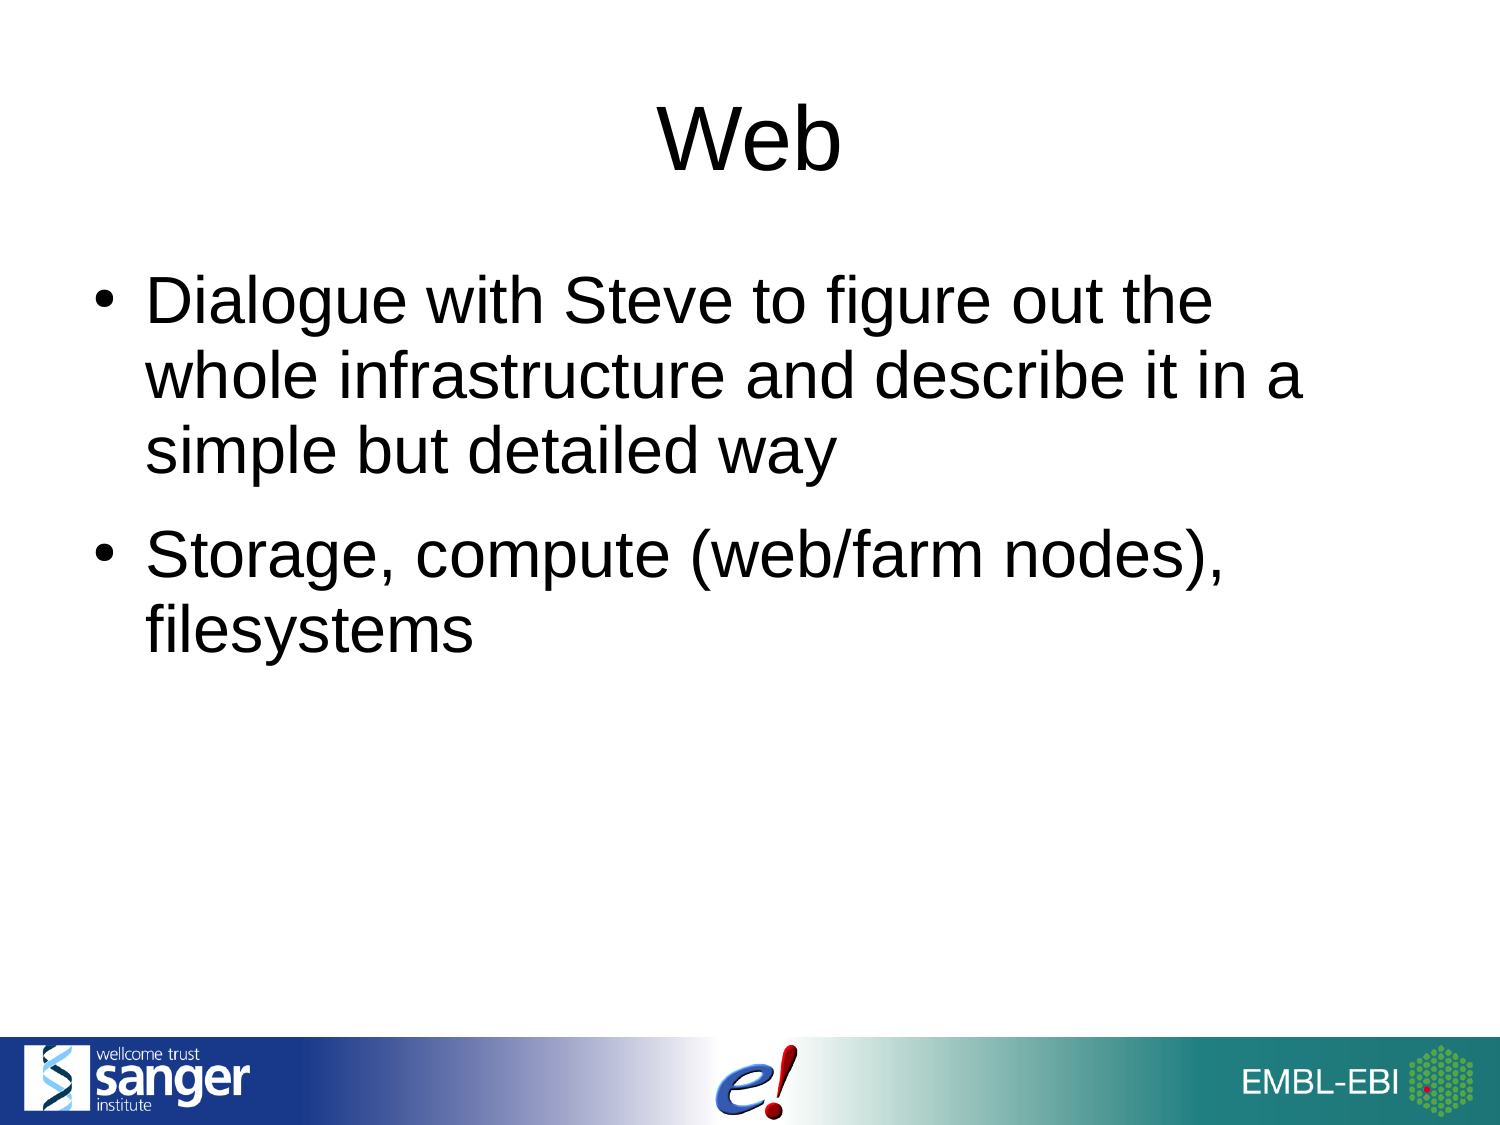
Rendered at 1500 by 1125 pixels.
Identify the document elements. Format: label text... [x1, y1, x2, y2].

title Web [75, 44, 1425, 233]
picture [0, 1037, 1500, 1125]
list Dialogue with Steve to figure out the whole infrastructure and describe it in a simple but detailed way Storage, compute (web/farm nodes), filesystems [75, 263, 1395, 916]
